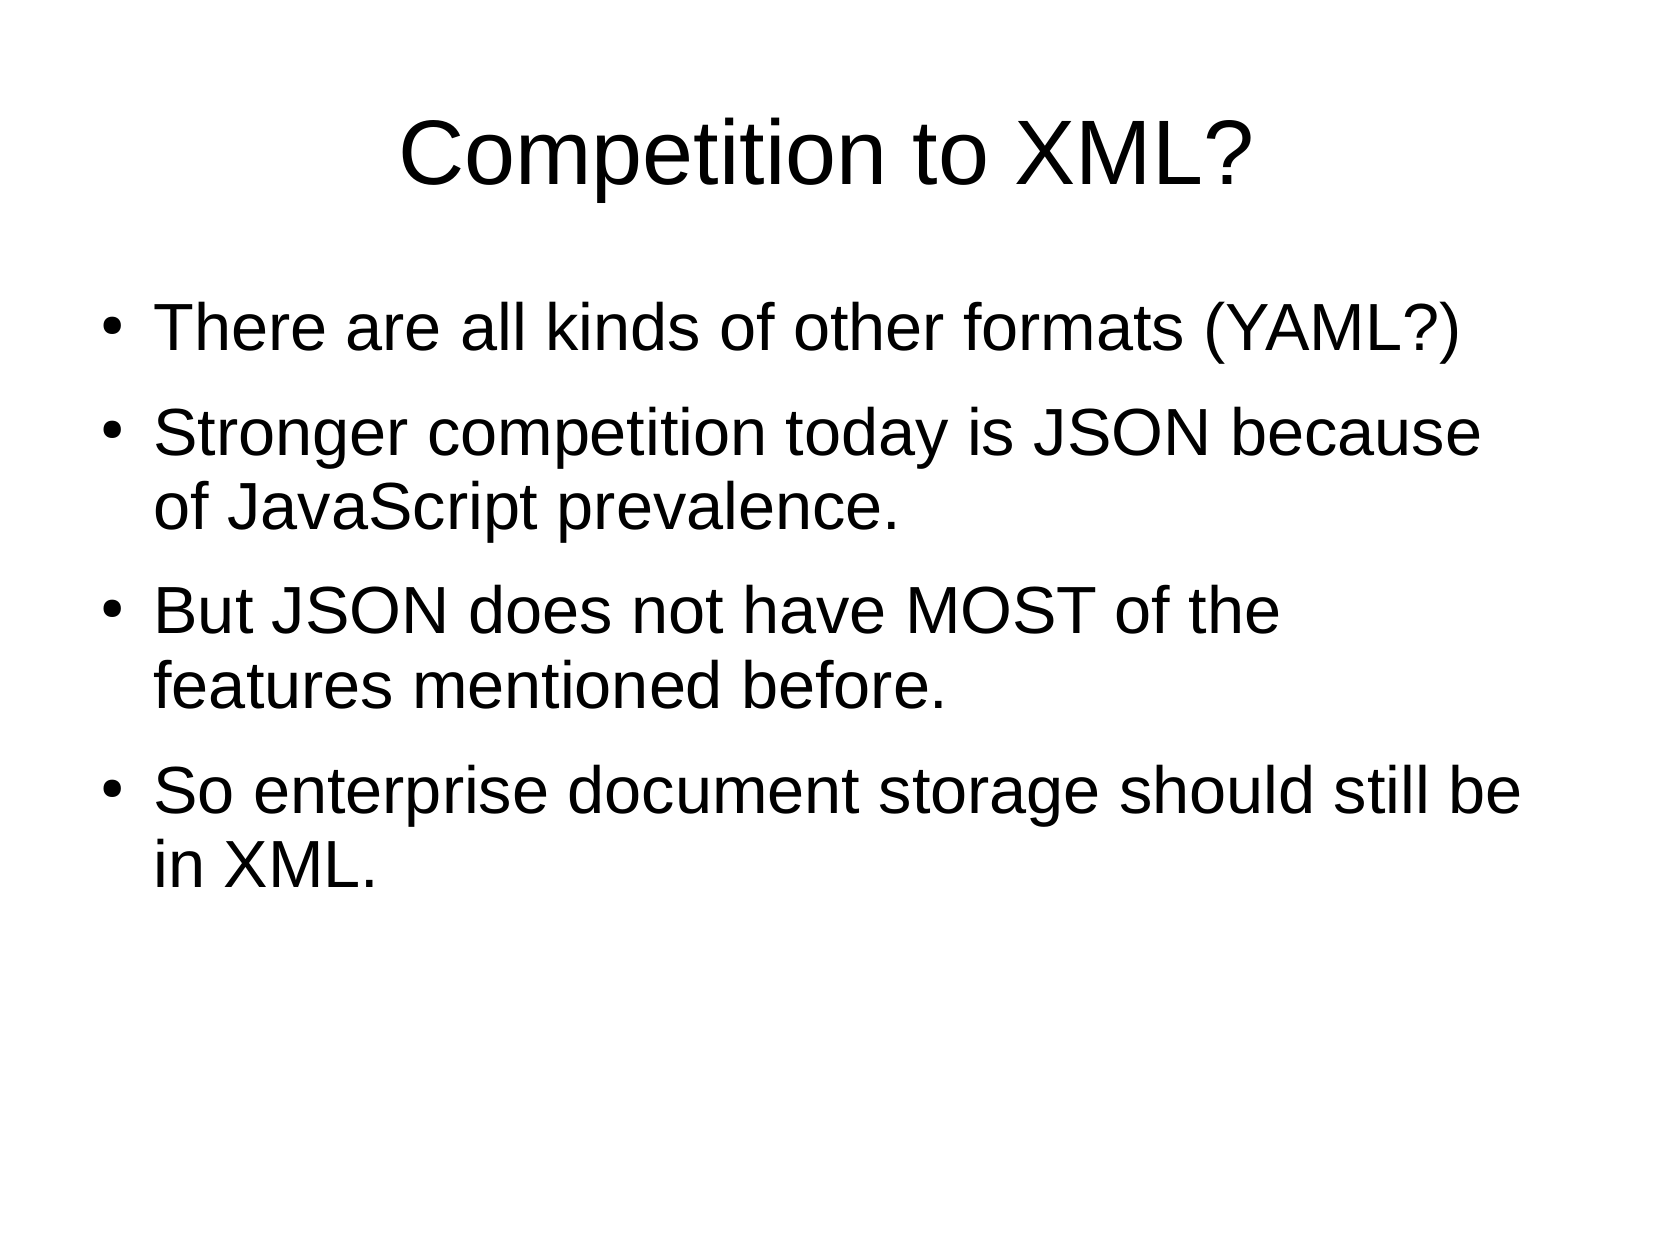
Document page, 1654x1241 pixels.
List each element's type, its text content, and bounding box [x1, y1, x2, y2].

list There are all kinds of other formats (YAML?) Stronger competition today is JSON because of JavaScript prevalence. But JSON does not have MOST of the features mentioned before. So enterprise document storage should still be in XML. [82, 290, 1538, 1010]
title Competition to XML? [82, 49, 1571, 257]
